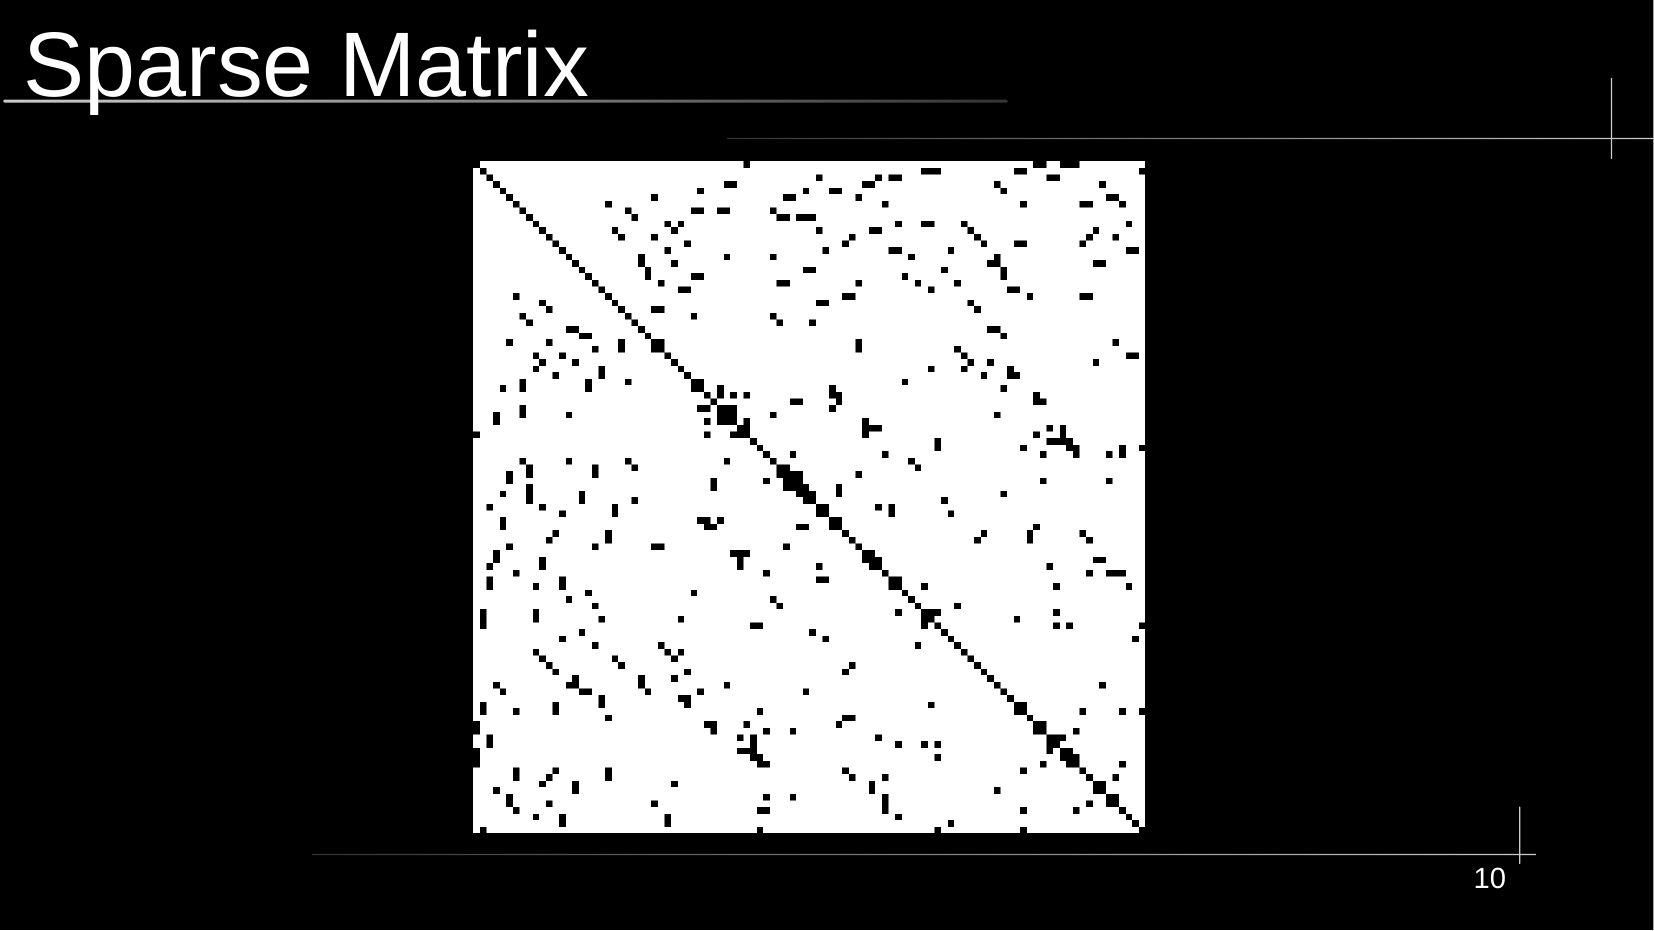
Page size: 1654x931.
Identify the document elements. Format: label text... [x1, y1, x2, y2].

title Sparse Matrix [23, 11, 1589, 119]
picture [473, 161, 1145, 833]
